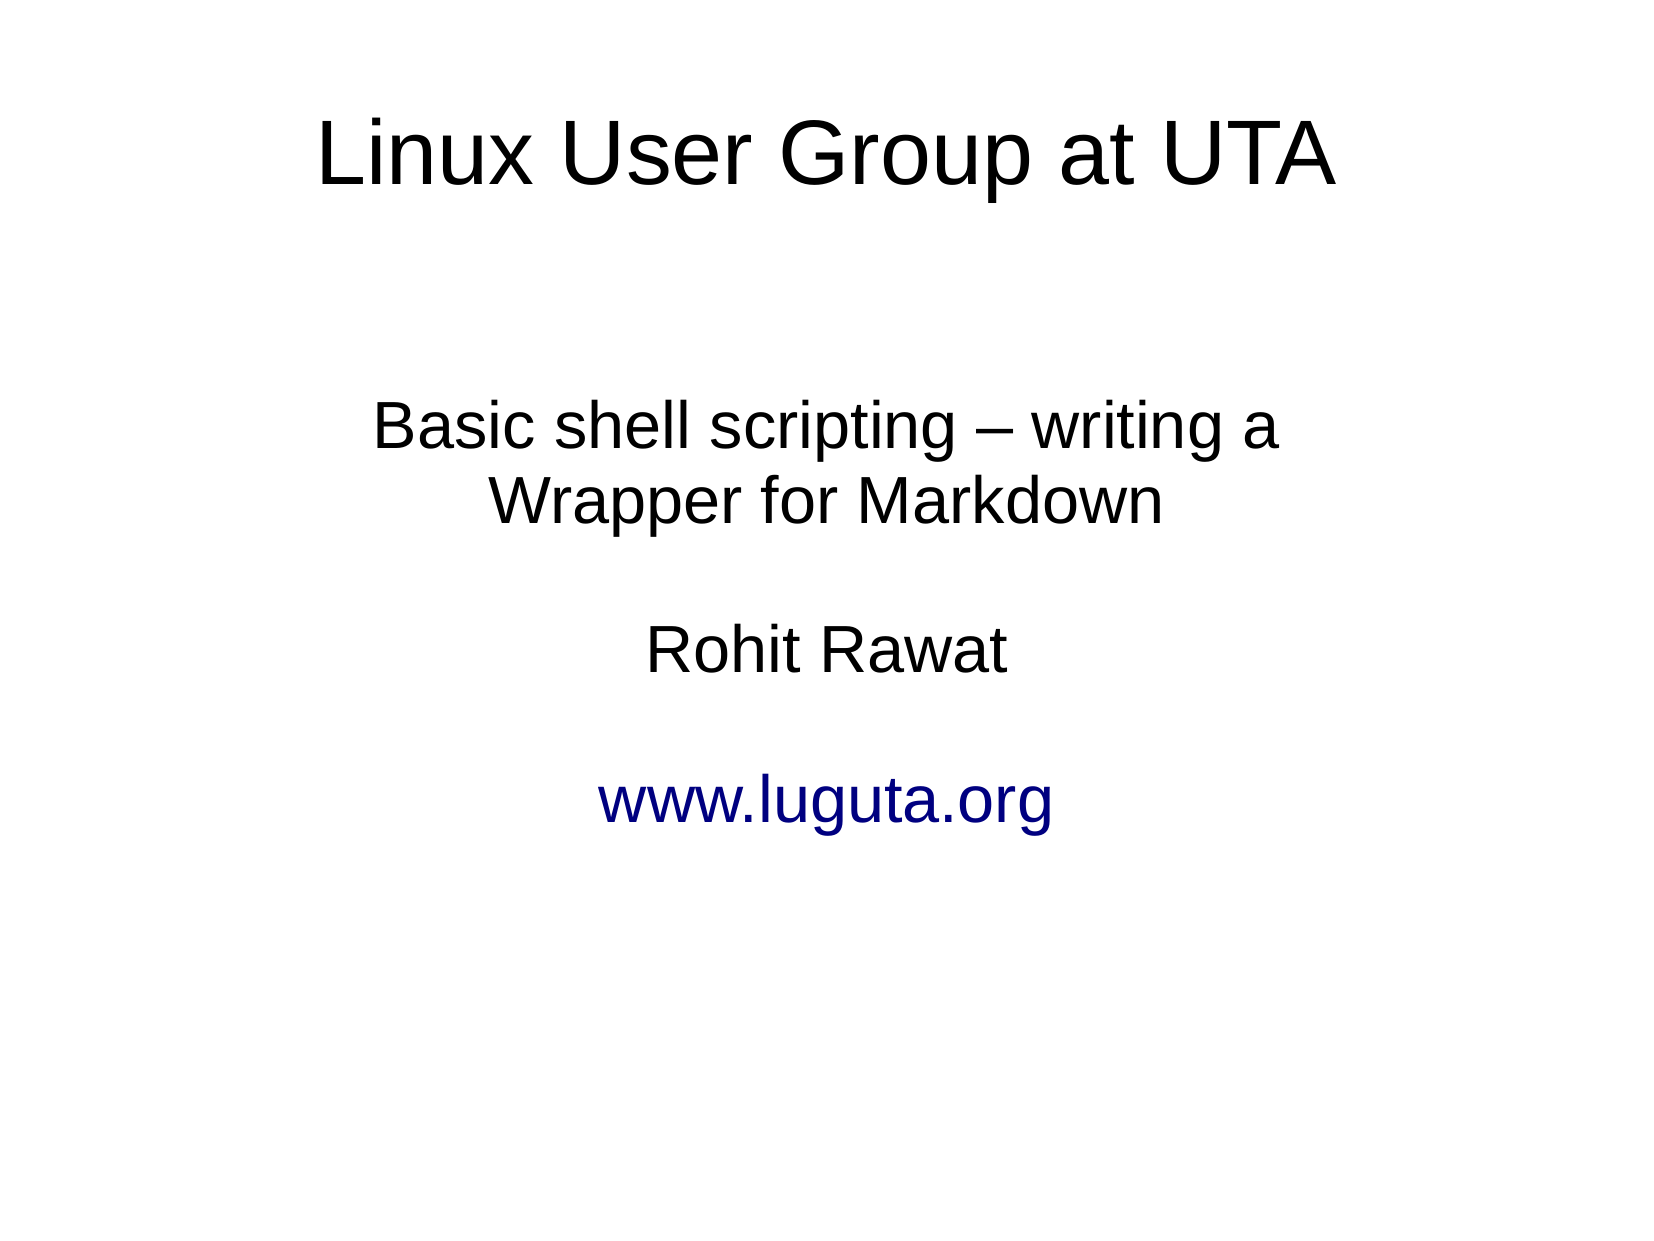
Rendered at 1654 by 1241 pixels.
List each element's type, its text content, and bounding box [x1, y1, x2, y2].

subtitle Basic shell scripting – writing a Wrapper for Markdown Rohit Rawat www.luguta.org [82, 290, 1571, 1010]
title Linux User Group at UTA [82, 49, 1571, 257]
